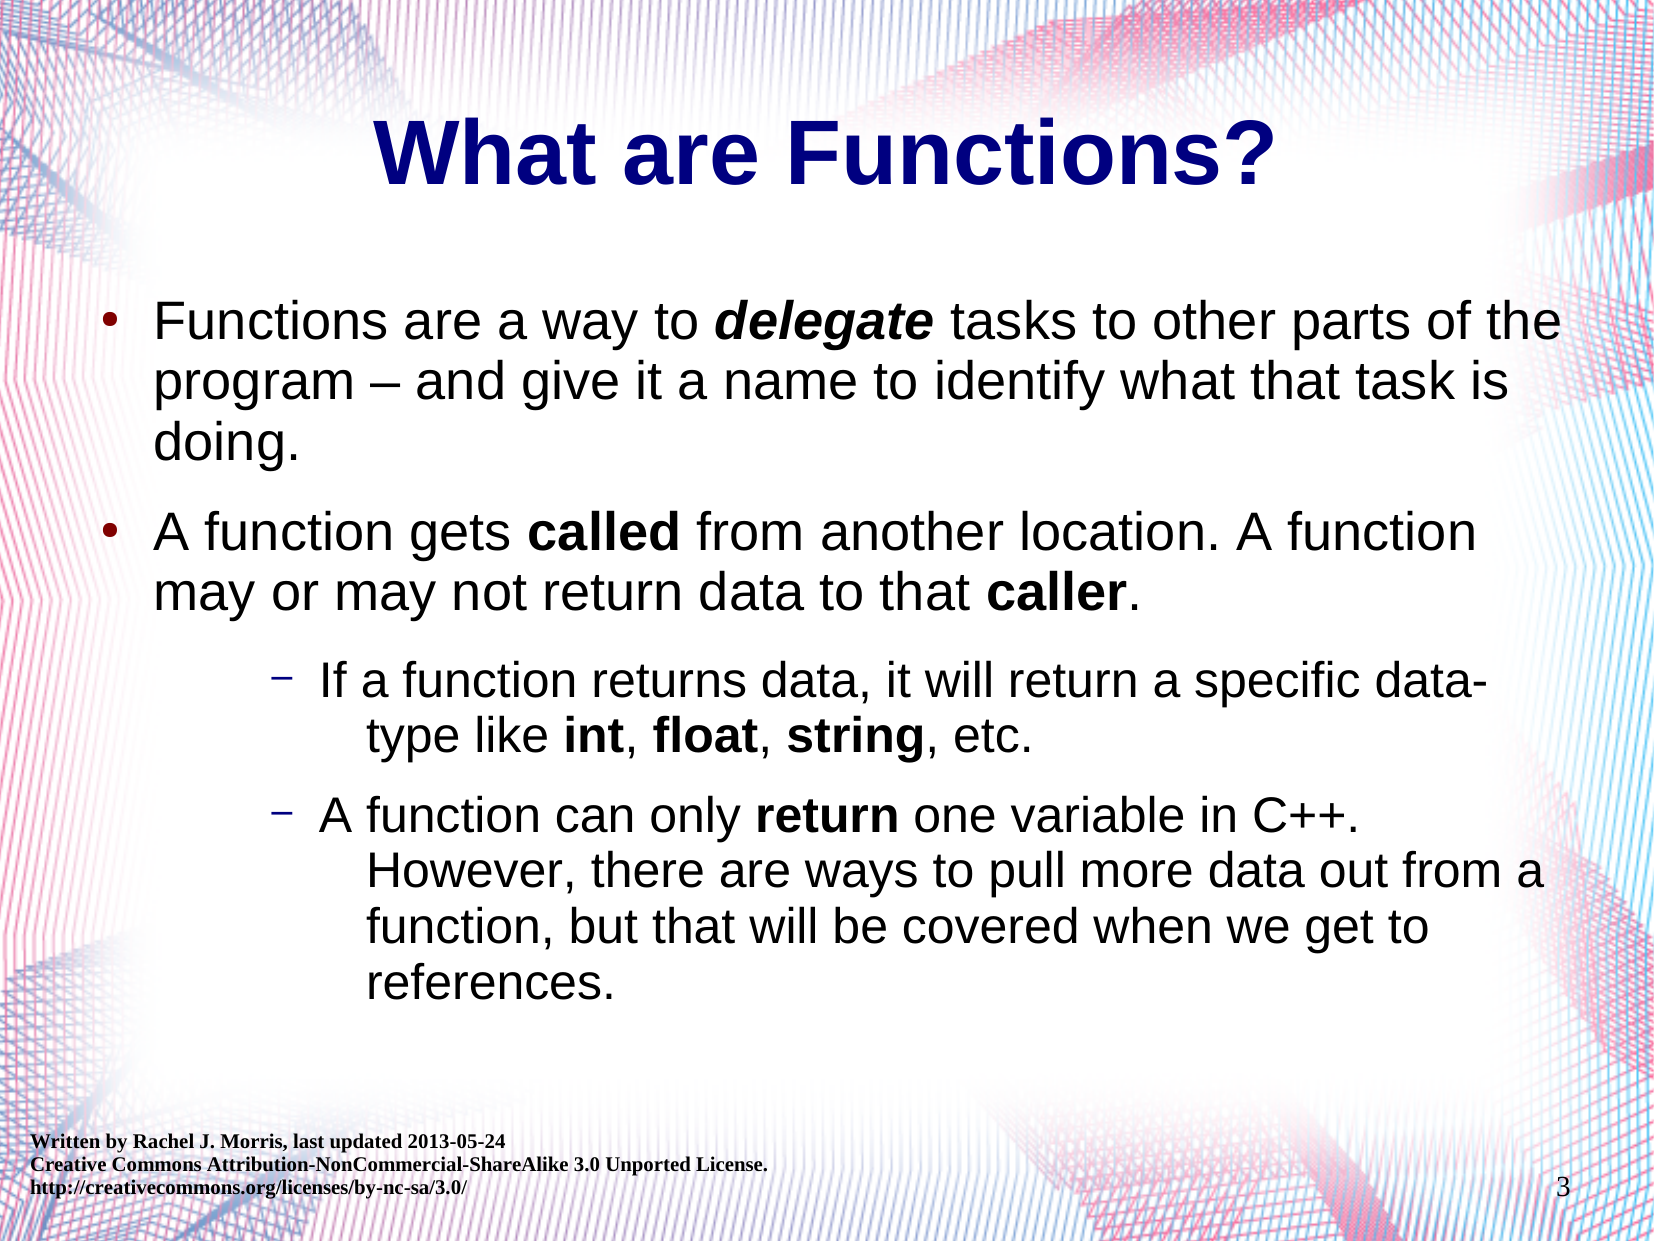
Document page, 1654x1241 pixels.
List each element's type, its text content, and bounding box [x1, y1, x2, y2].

list Functions are a way to delegate tasks to other parts of the program – and give it a name to identify what that task is doing. A function gets called from another location. A function may or may not return data to that caller. If a function returns data, it will return a specific data-type like int, float, string, etc. A function can only return one variable in C++. However, there are ways to pull more data out from a function, but that will be covered when we get to references. [82, 290, 1571, 1011]
title What are Functions? [82, 49, 1571, 257]
picture [0, 0, 1654, 1241]
